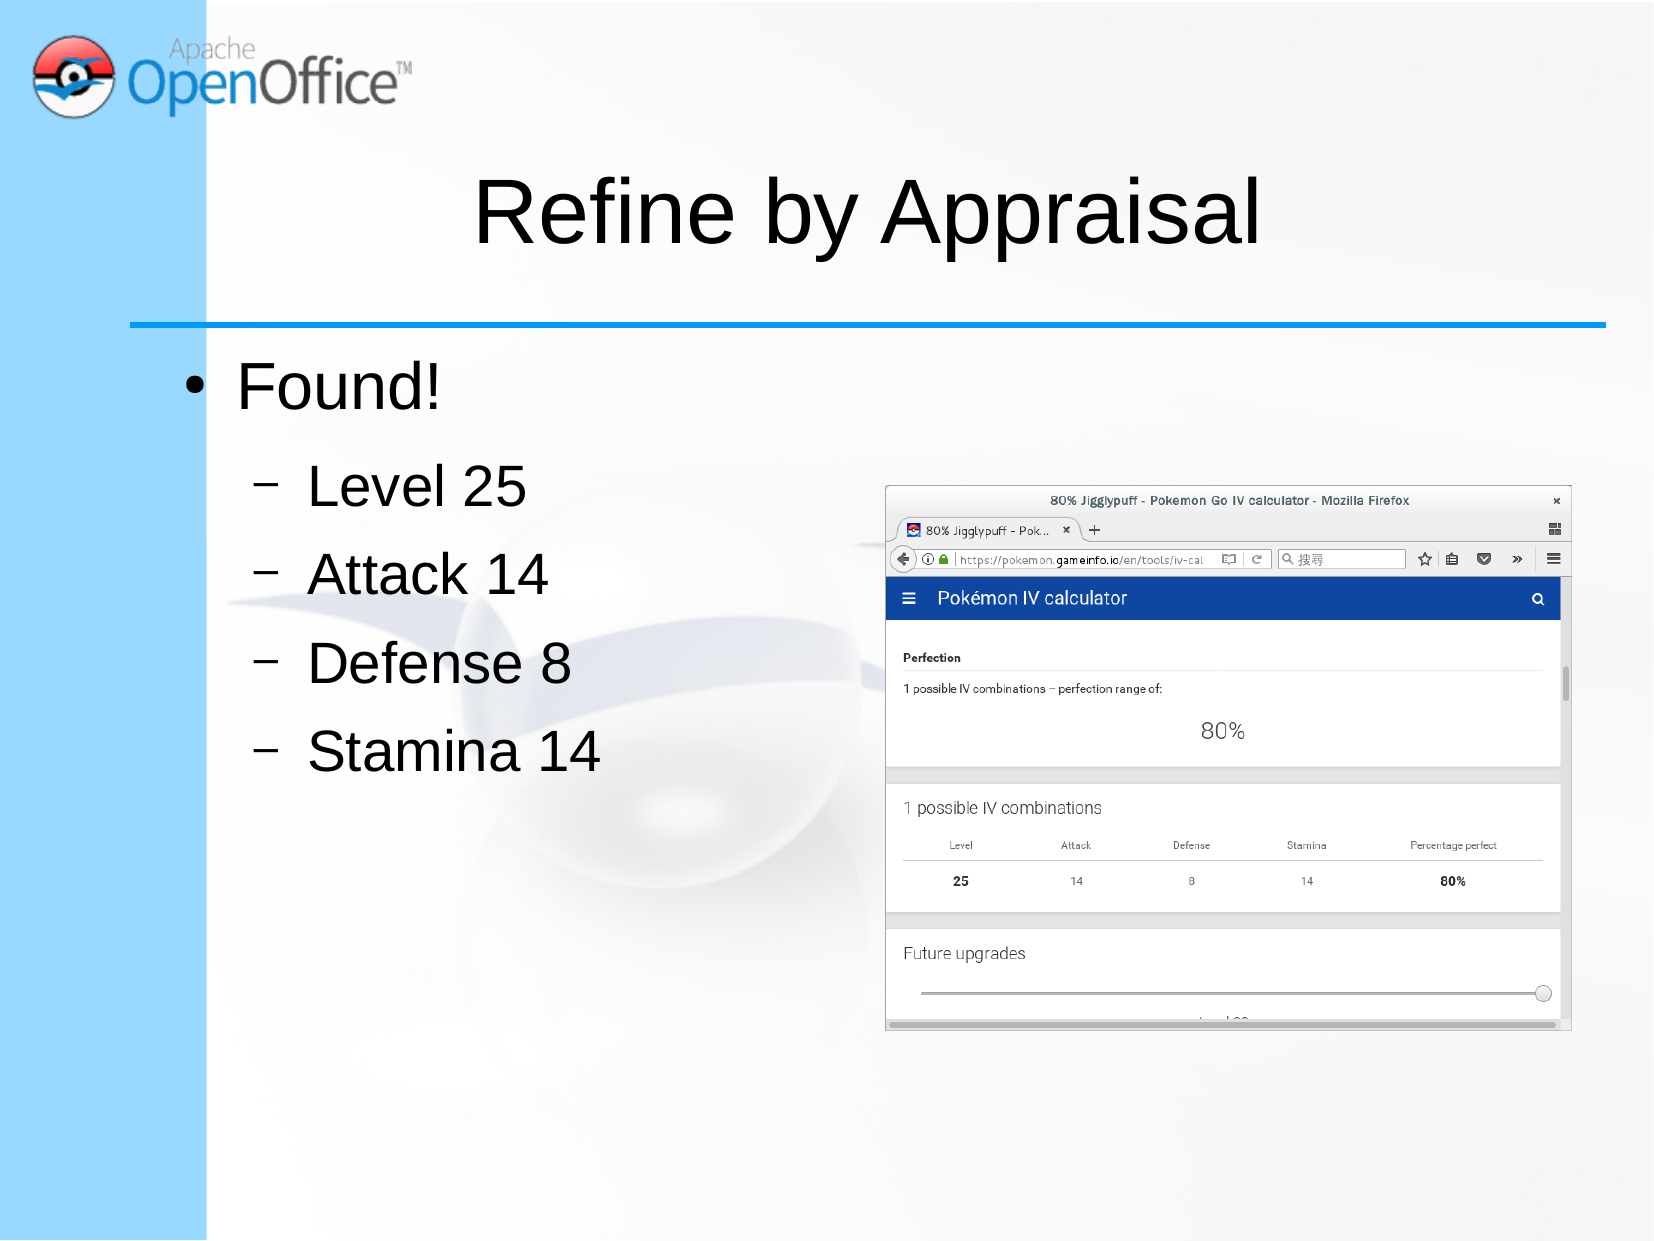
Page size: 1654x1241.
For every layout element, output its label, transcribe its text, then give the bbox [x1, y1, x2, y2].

title Refine by Appraisal [165, 108, 1571, 316]
list Found! Level 25 Attack 14 Defense 8 Stamina 14 [165, 349, 852, 1168]
picture [31, 2, 1654, 1241]
